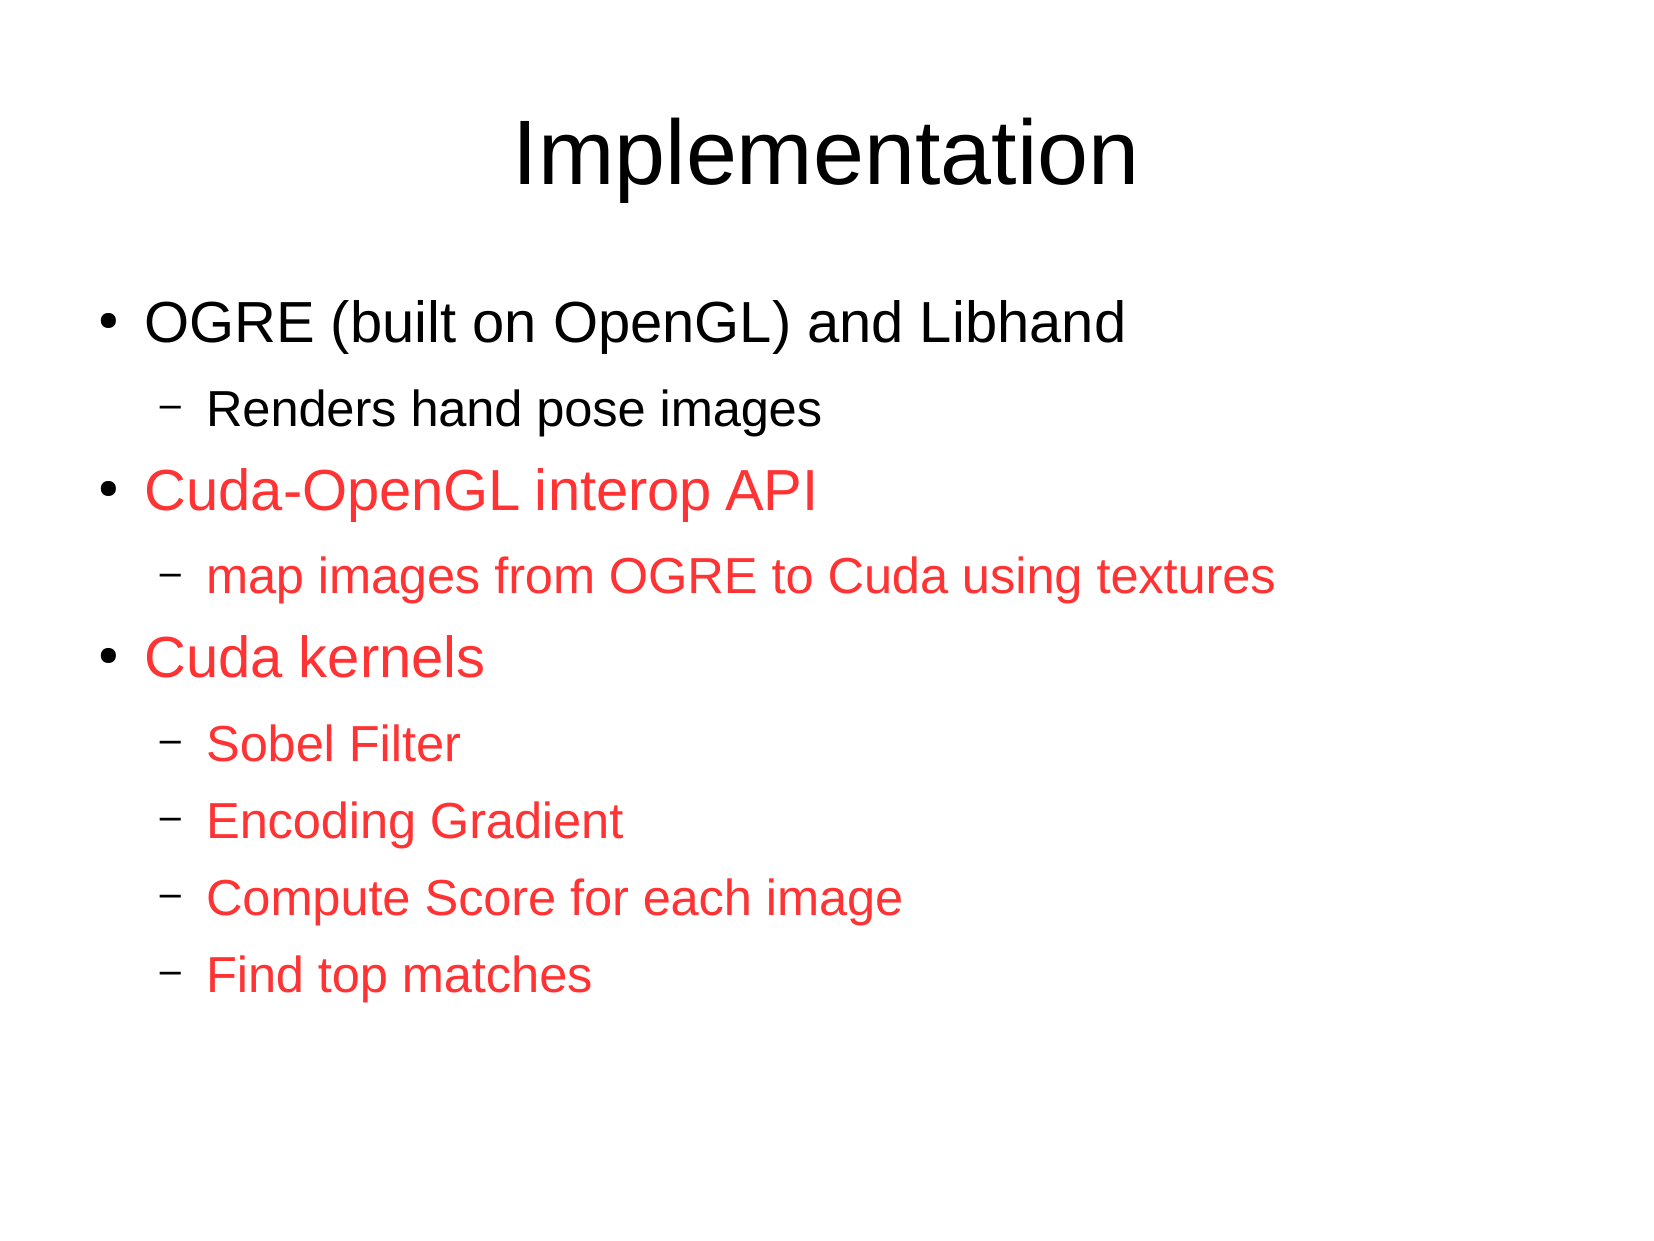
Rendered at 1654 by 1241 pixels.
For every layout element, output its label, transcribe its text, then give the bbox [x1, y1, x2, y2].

list OGRE (built on OpenGL) and Libhand Renders hand pose images Cuda-OpenGL interop API map images from OGRE to Cuda using textures Cuda kernels Sobel Filter Encoding Gradient Compute Score for each image Find top matches [82, 290, 1538, 1010]
title Implementation [82, 49, 1571, 257]
